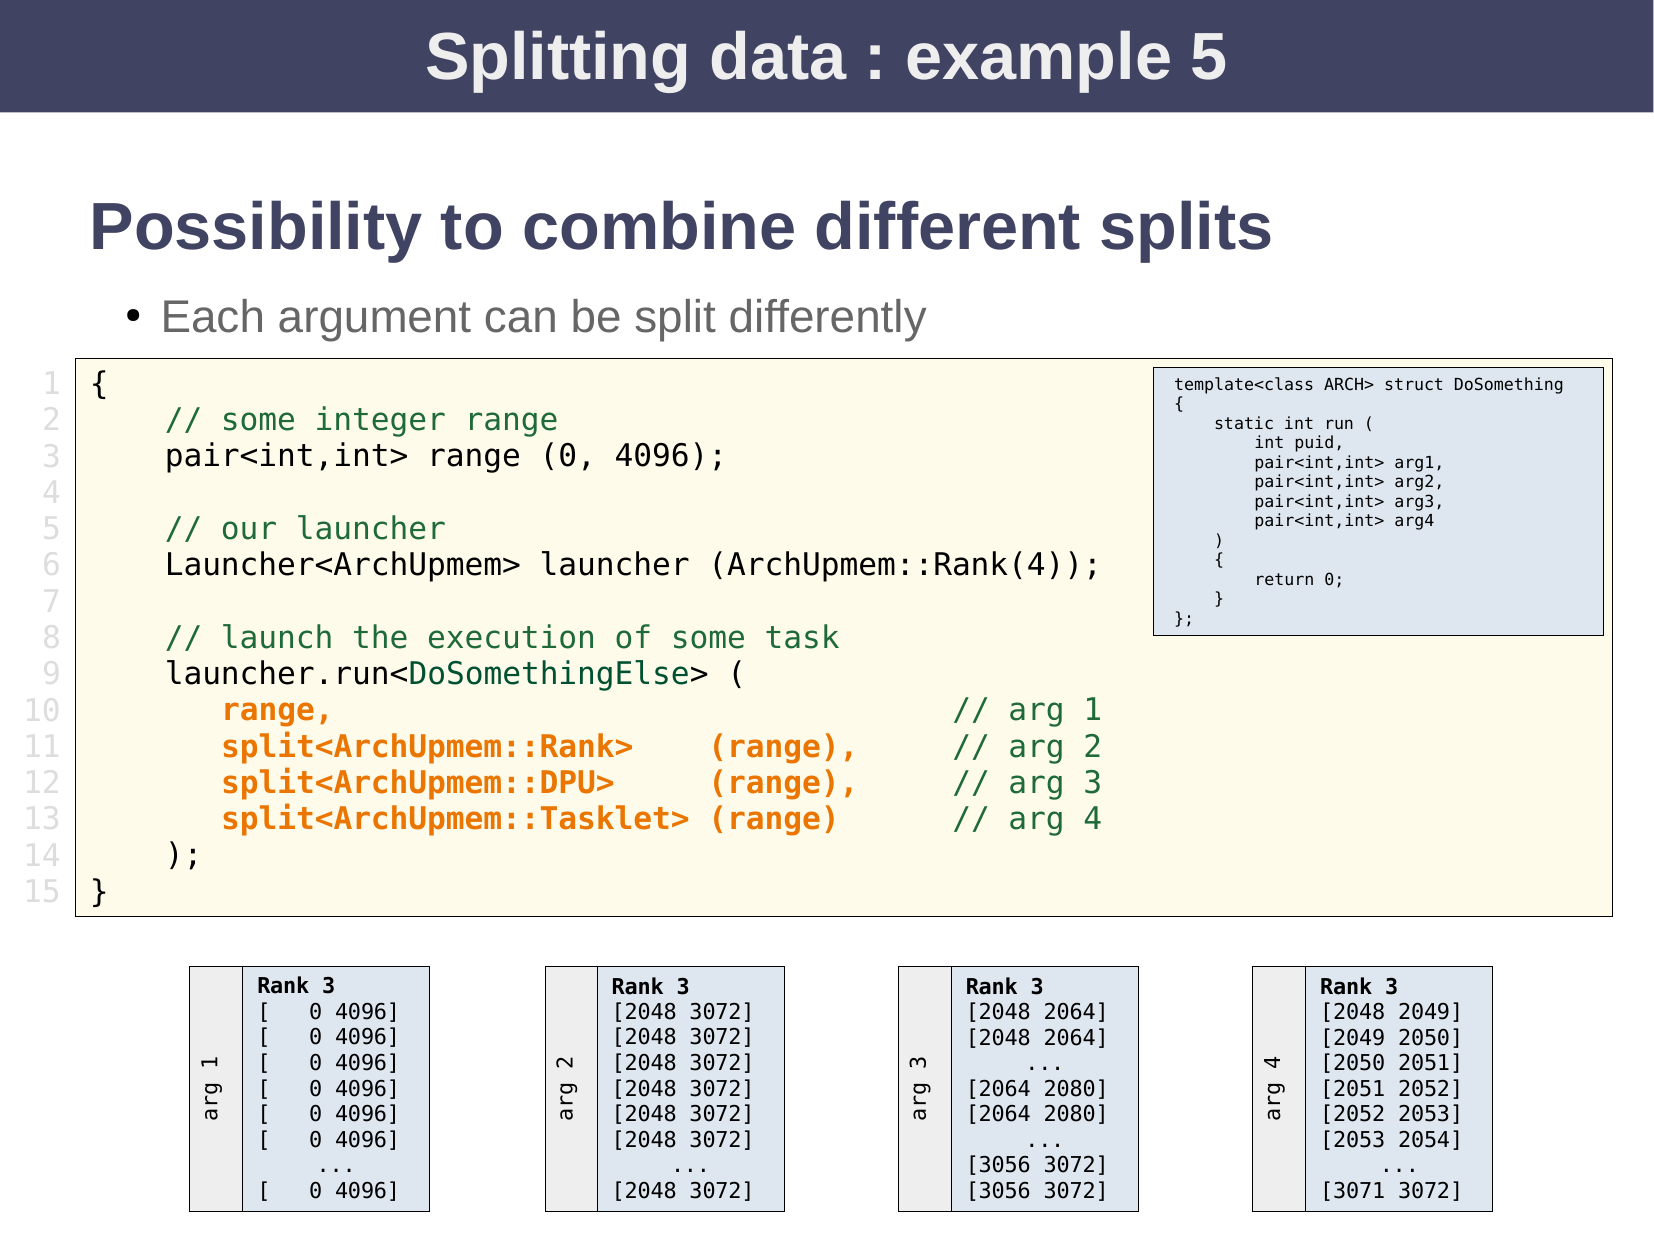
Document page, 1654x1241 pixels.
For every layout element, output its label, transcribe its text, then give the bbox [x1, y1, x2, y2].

text_box Splitting data : example 5 [0, 0, 1654, 113]
text_box arg 2 [545, 966, 598, 1212]
text_box Rank 3 [ 0 4096] [ 0 4096] [ 0 4096] [ 0 4096] [ 0 4096] [ 0 4096] ... [ 0 4096] [243, 966, 430, 1212]
text_box 1 2 3 4 5 6 7 8 9 10 11 12 13 14 15 [8, 358, 85, 917]
text_box arg 1 [189, 966, 243, 1212]
text_box { // some integer range pair<int,int> range (0, 4096); // our launcher Launcher<ArchUpmem> launcher (ArchUpmem::Rank(4)); // launch the execution of some task launcher.run<DoSomethingElse> ( range, // arg 1 split<ArchUpmem::Rank> (range), // arg 2 split<ArchUpmem::DPU> (range), // arg 3 split<ArchUpmem::Tasklet> (range) // arg 4 ); } [85, 376, 1613, 917]
text_box Rank 3 [2048 3072] [2048 3072] [2048 3072] [2048 3072] [2048 3072] [2048 3072] ... [2048 3072] [598, 966, 785, 1212]
text_box Possibility to combine different splits Each argument can be split differently [75, 181, 1619, 376]
text_box arg 4 [1252, 966, 1306, 1212]
text_box template<class ARCH> struct DoSomething { static int run ( int puid, pair<int,int> arg1, pair<int,int> arg2, pair<int,int> arg3, pair<int,int> arg4 ) { return 0; } }; [1153, 367, 1604, 636]
text_box arg 3 [898, 966, 952, 1212]
text_box Rank 3 [2048 2064] [2048 2064] ... [2064 2080] [2064 2080] ... [3056 3072] [3056 3072] [952, 966, 1139, 1212]
text_box Rank 3 [2048 2049] [2049 2050] [2050 2051] [2051 2052] [2052 2053] [2053 2054] ... [3071 3072] [1306, 966, 1493, 1212]
